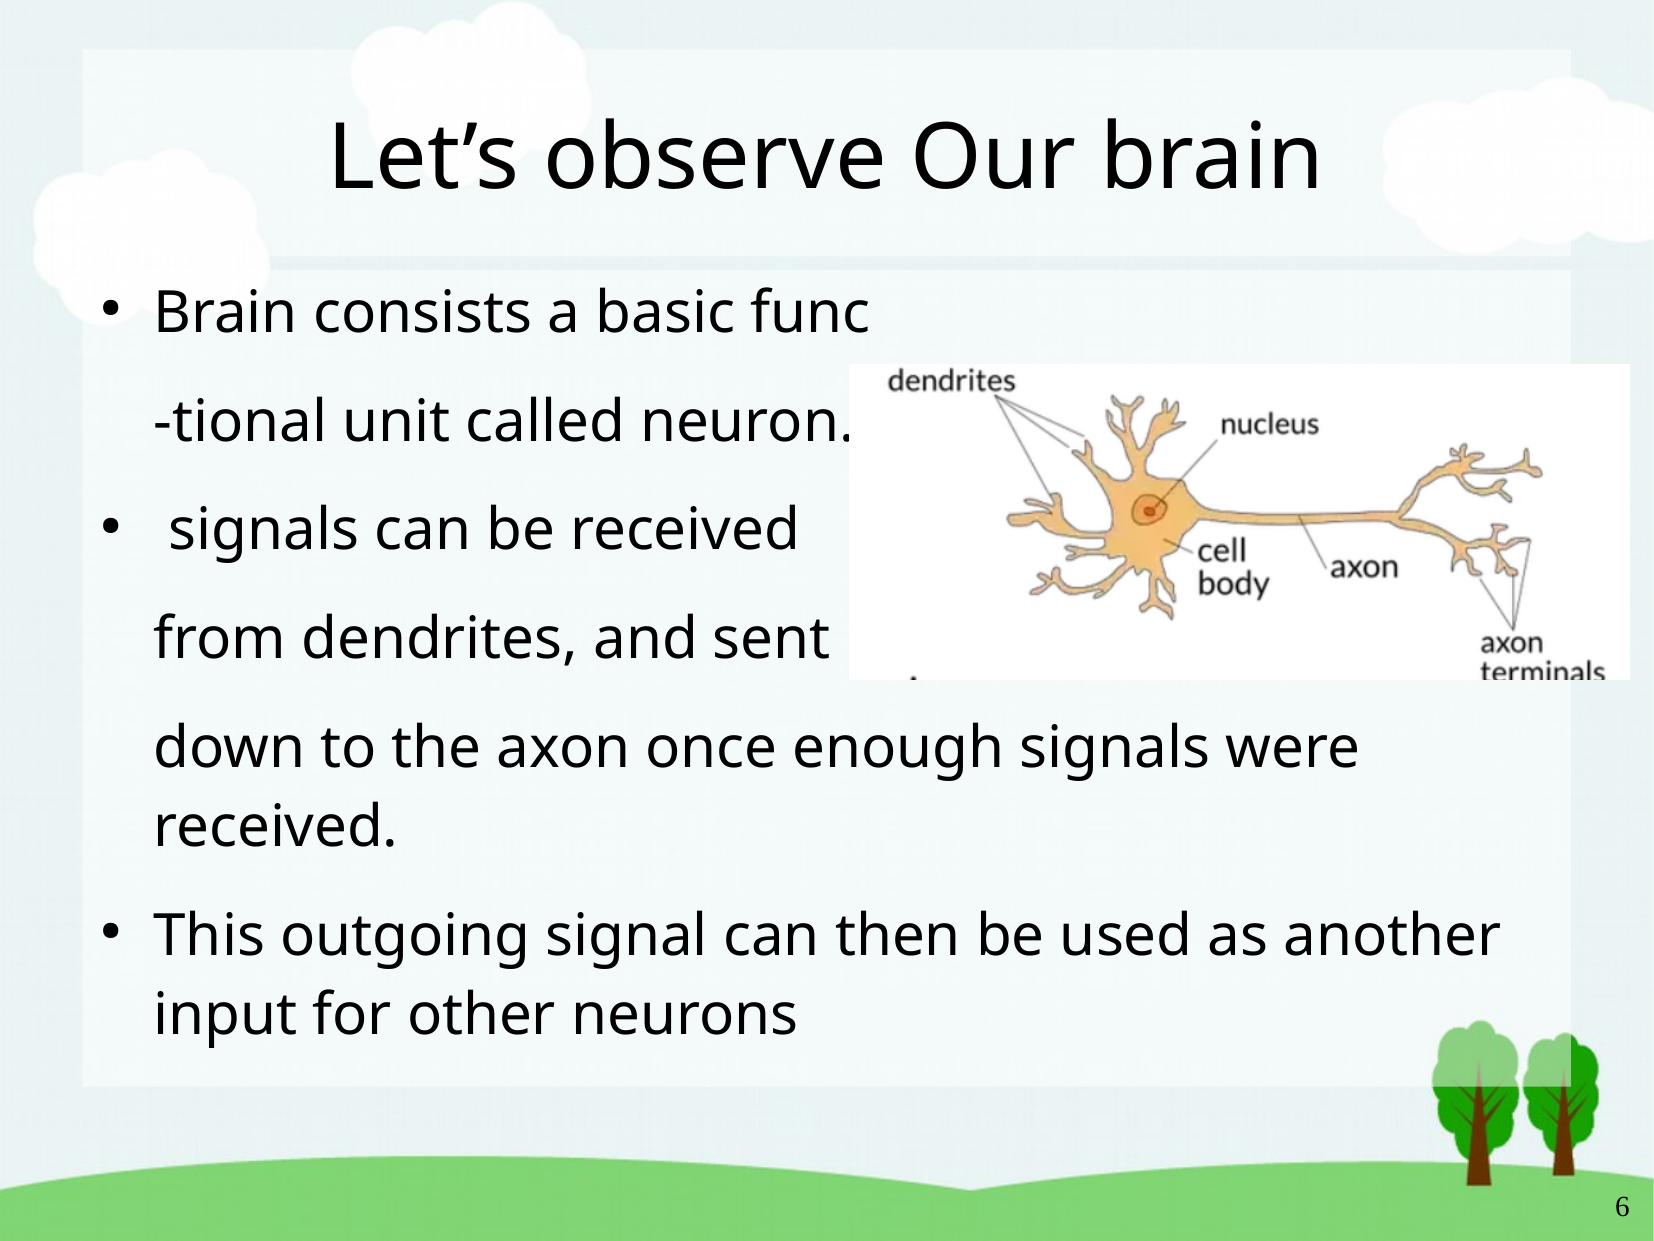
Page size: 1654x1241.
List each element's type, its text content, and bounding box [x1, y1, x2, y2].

picture [0, 0, 1654, 1241]
title Let’s observe Our brain [82, 49, 1571, 257]
list Brain consists a basic func -tional unit called neuron. signals can be received from dendrites, and sent down to the axon once enough signals were received. This outgoing signal can then be used as another input for other neurons [82, 270, 1571, 1087]
